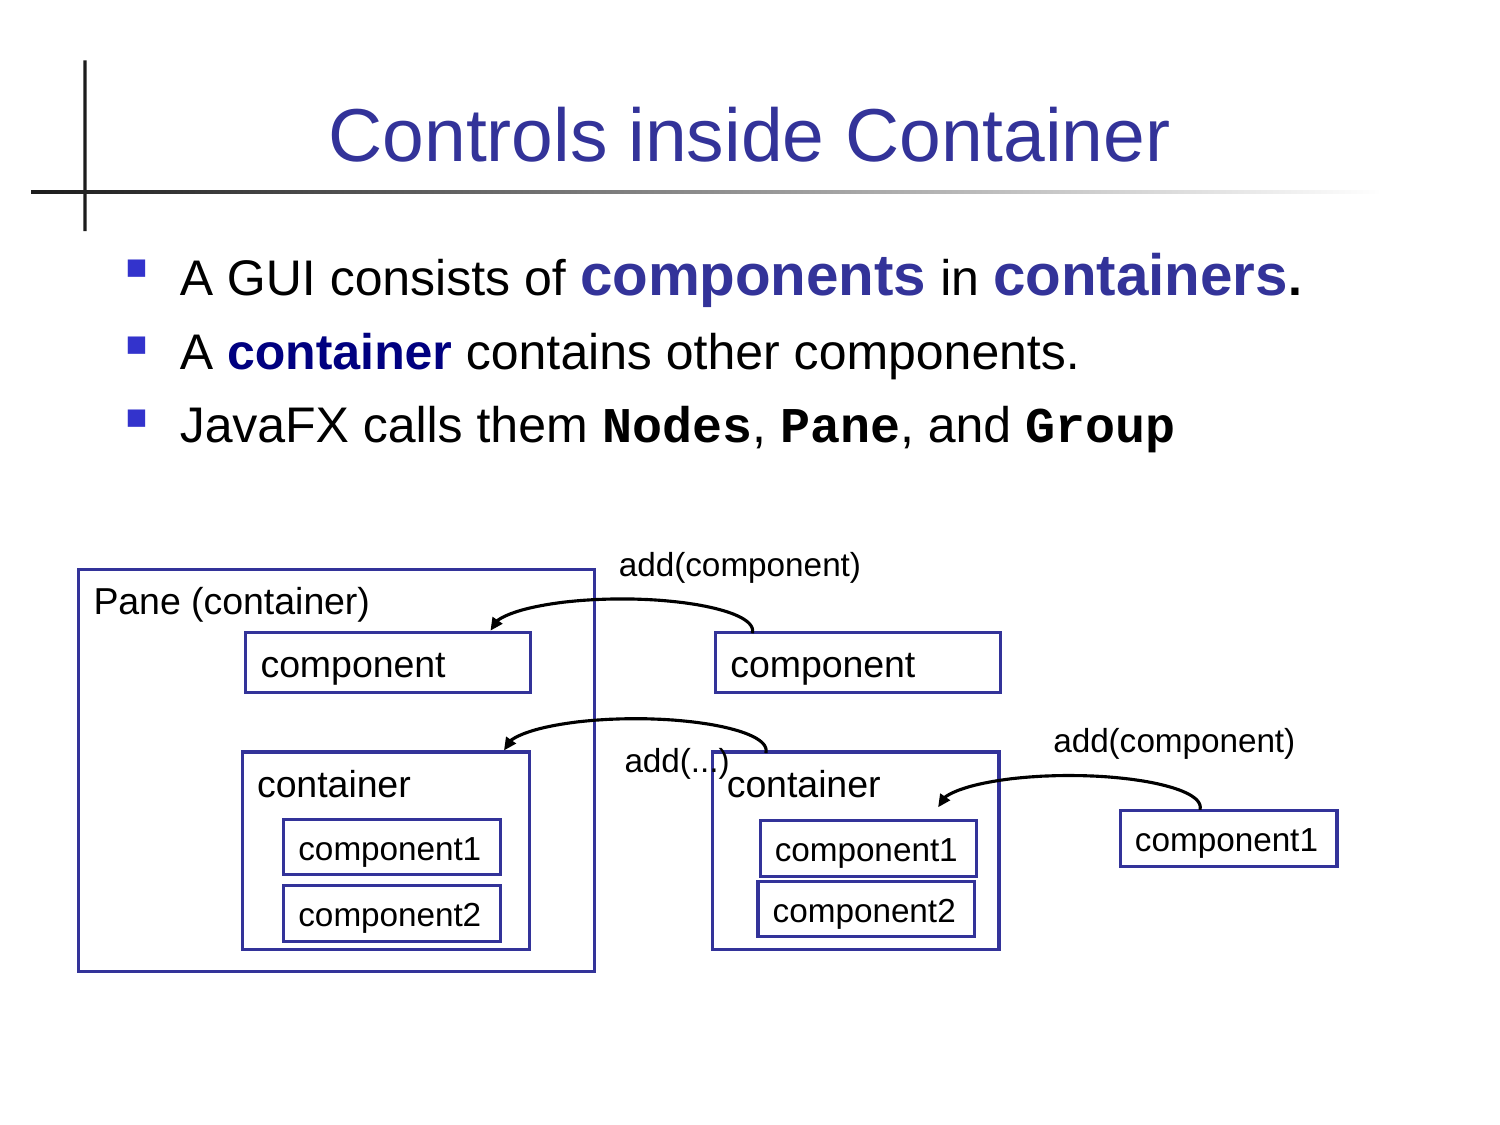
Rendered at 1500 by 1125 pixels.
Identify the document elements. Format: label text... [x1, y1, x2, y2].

text_box component [715, 632, 1001, 693]
text_box container [242, 752, 530, 950]
title Controls inside Container [100, 42, 1400, 185]
text_box component1 [1120, 810, 1337, 867]
list A GUI consists of components in containers. A container contains other components. JavaFX calls them Nodes, Pane, and Group [110, 229, 1411, 962]
text_box add(component) [1038, 711, 1352, 768]
text_box component1 [283, 819, 501, 875]
text_box add(...) [609, 731, 924, 787]
text_box component2 [758, 881, 975, 937]
text_box container [712, 752, 999, 950]
text_box component [245, 632, 531, 693]
text_box component1 [760, 820, 977, 877]
text_box Pane (container) [78, 569, 595, 972]
text_box component2 [283, 885, 501, 942]
text_box add(component) [604, 535, 918, 591]
